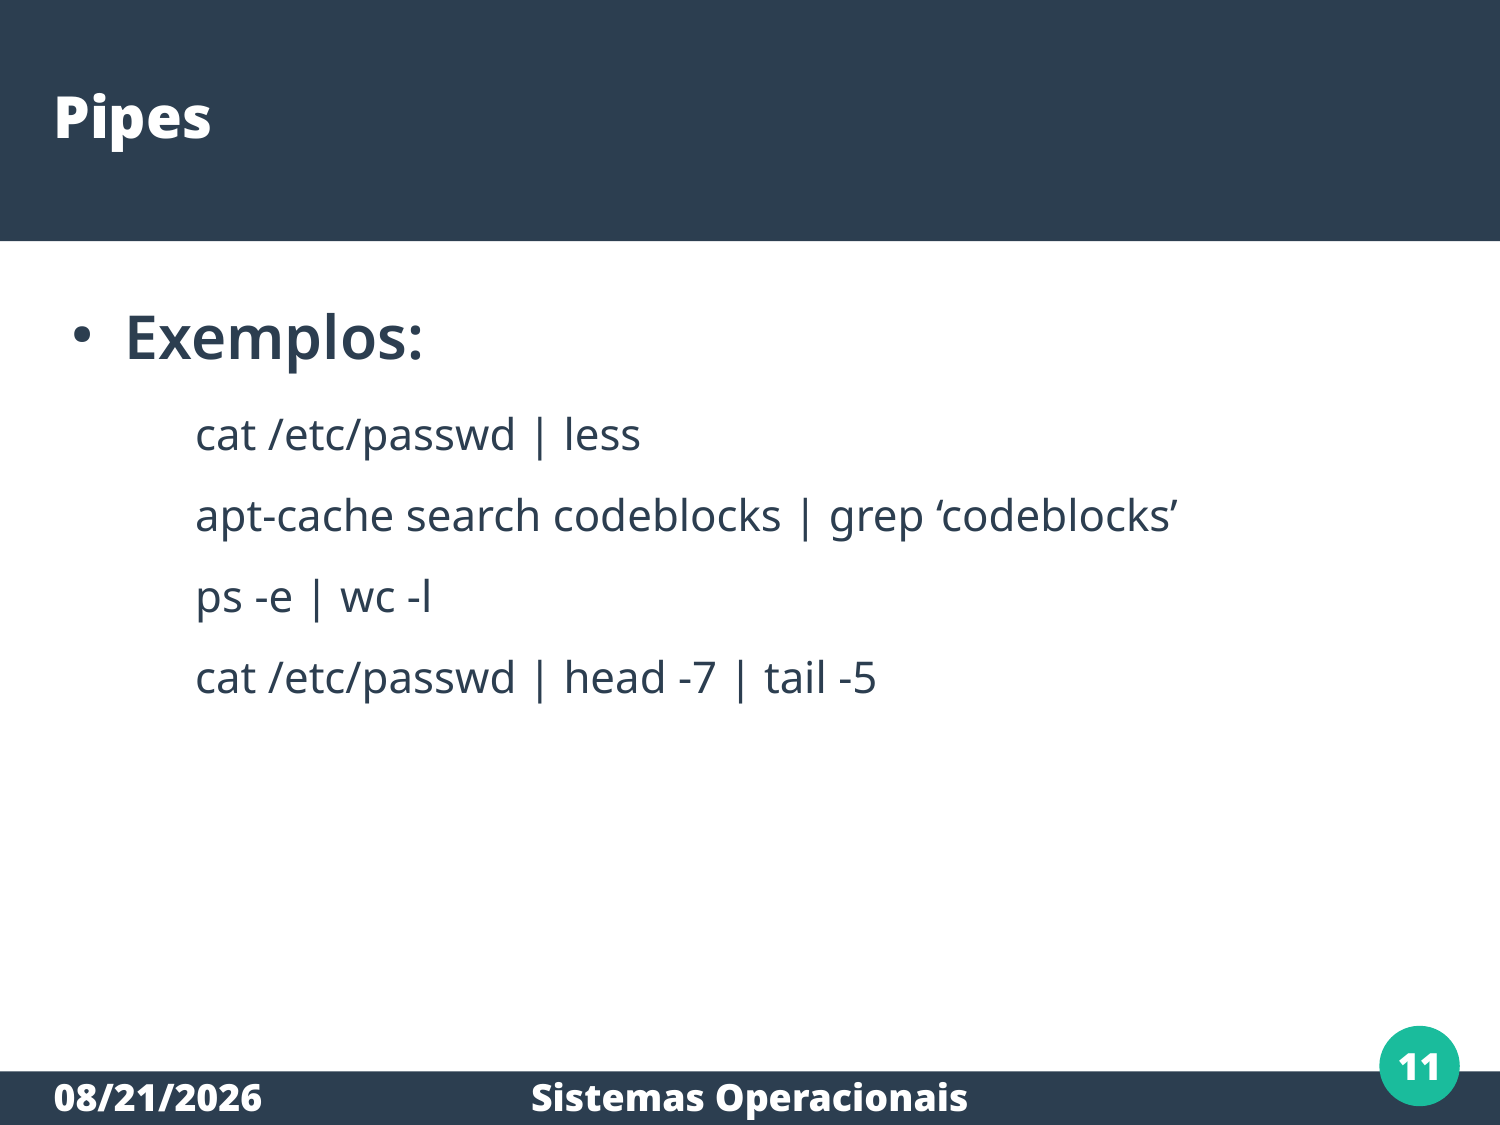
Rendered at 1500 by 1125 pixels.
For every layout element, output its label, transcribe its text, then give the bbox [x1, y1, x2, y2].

title Pipes [53, 44, 1447, 188]
list Exemplos: cat /etc/passwd | less apt-cache search codeblocks | grep ‘codeblocks’ ps -e | wc -l cat /etc/passwd | head -7 | tail -5 [53, 294, 1447, 1045]
